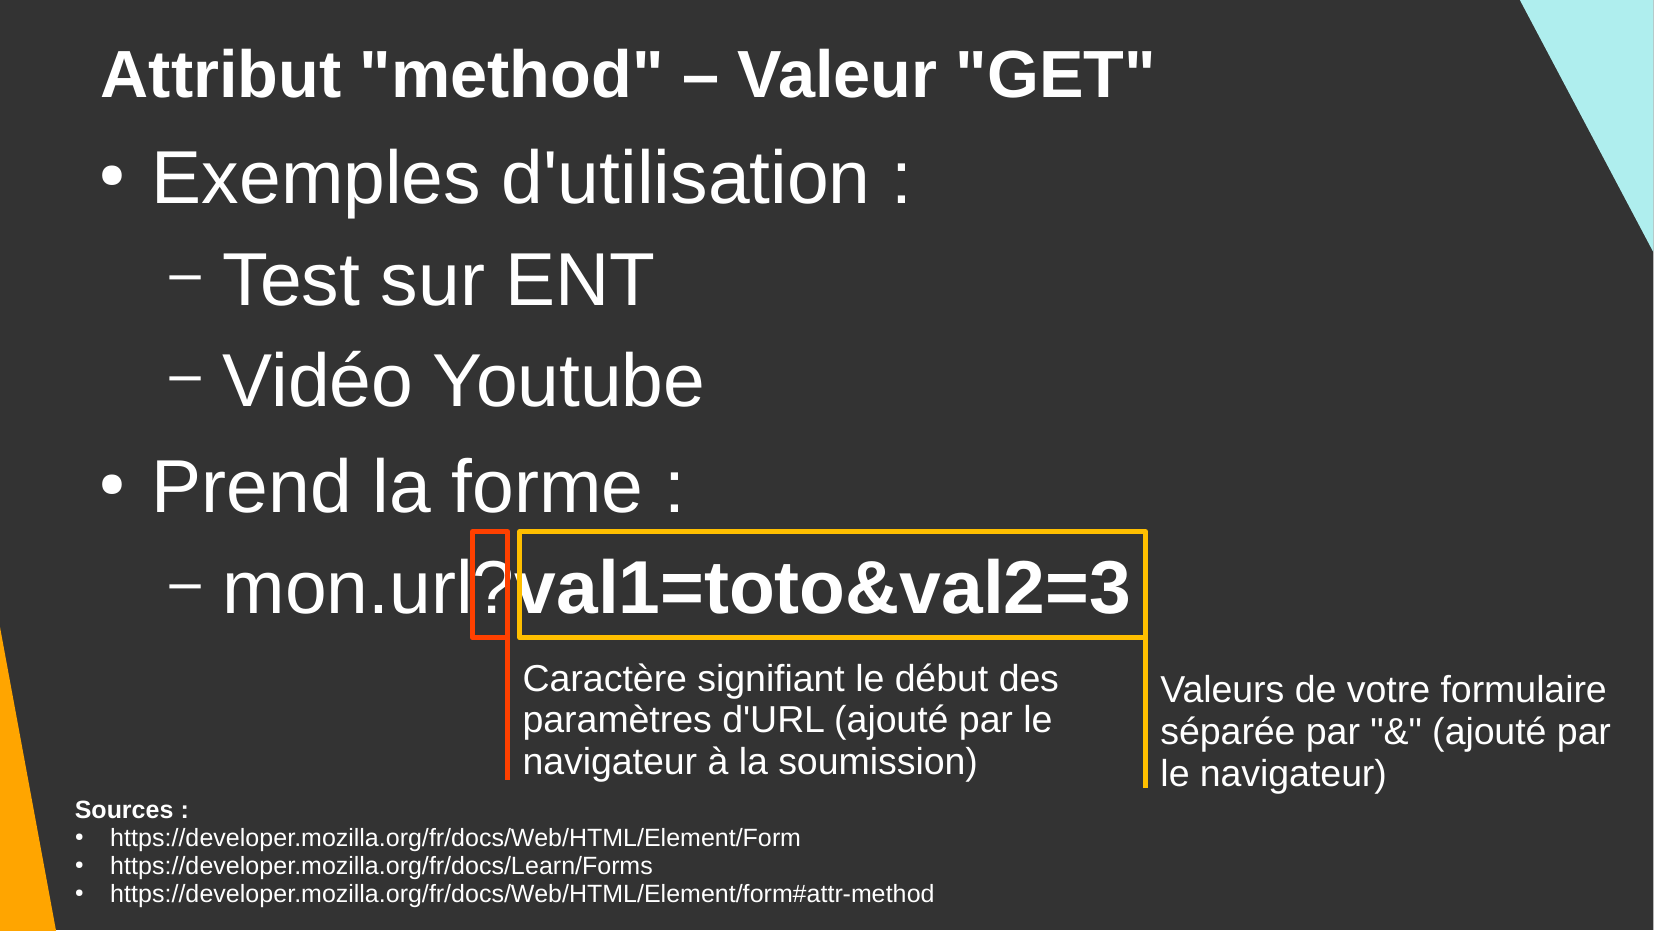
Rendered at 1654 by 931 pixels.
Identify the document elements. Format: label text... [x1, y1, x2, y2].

list Exemples d'utilisation : Test sur ENT Vidéo Youtube Prend la forme : mon.url?val1=toto&val2=3 [522, 534, 1143, 635]
text_box Sources : https://developer.mozilla.org/fr/docs/Web/HTML/Element/Form https://developer.mozilla.org/fr/docs/Learn/Forms https://developer.mozilla.org/fr/docs/Web/HTML/Element/form#attr-method [60, 788, 1546, 916]
text_box [0, 627, 57, 931]
text_box Valeurs de votre formulaire séparée par "&" (ajouté par le navigateur) [1145, 661, 1630, 803]
text_box [1519, 0, 1654, 254]
list Exemples d'utilisation : Test sur ENT Vidéo Youtube Prend la forme : mon.url?val1=toto&val2=3 [475, 534, 505, 635]
title Attribut "method" – Valeur "GET" [82, 37, 1571, 114]
text_box Caractère signifiant le début des paramètres d'URL (ajouté par le navigateur à la soumission) [507, 649, 1123, 833]
list Exemples d'utilisation : Test sur ENT Vidéo Youtube Prend la forme : mon.url?val1=toto&val2=3 [80, 135, 1605, 674]
